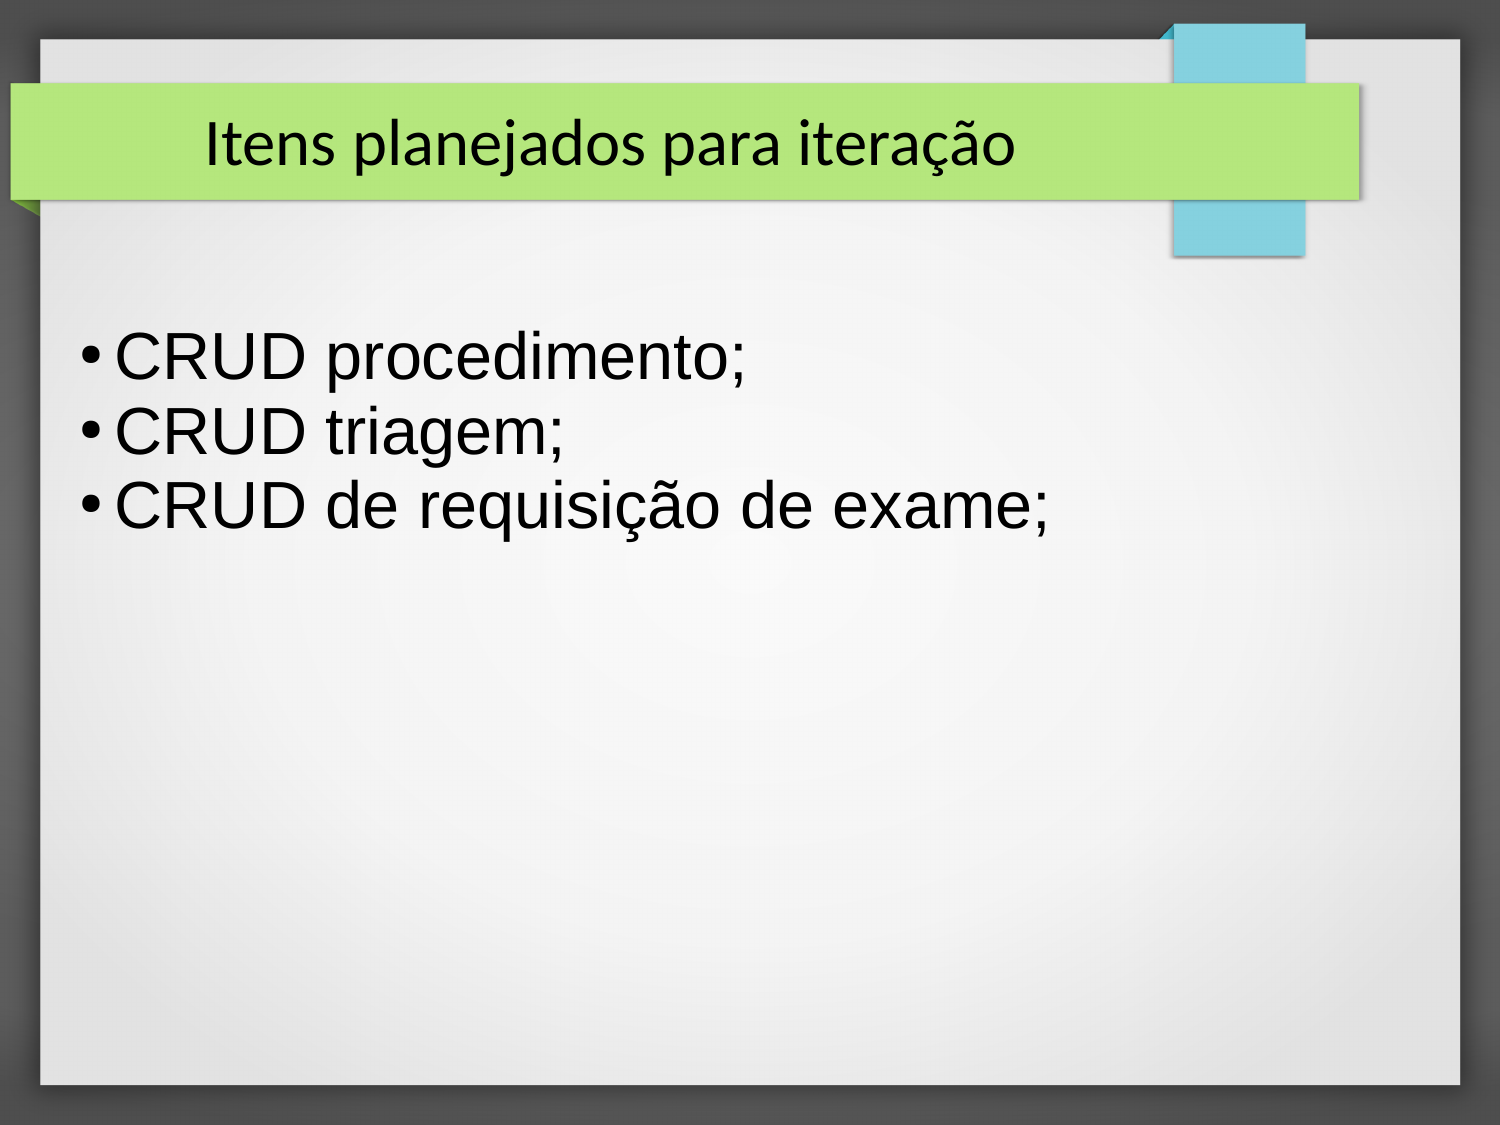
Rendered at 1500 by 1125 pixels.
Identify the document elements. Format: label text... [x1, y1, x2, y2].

text_box Itens planejados para iteração [75, 85, 1147, 193]
subtitle CRUD procedimento; CRUD triagem; CRUD de requisição de exame; [79, 318, 1430, 972]
picture [0, 0, 1500, 1125]
